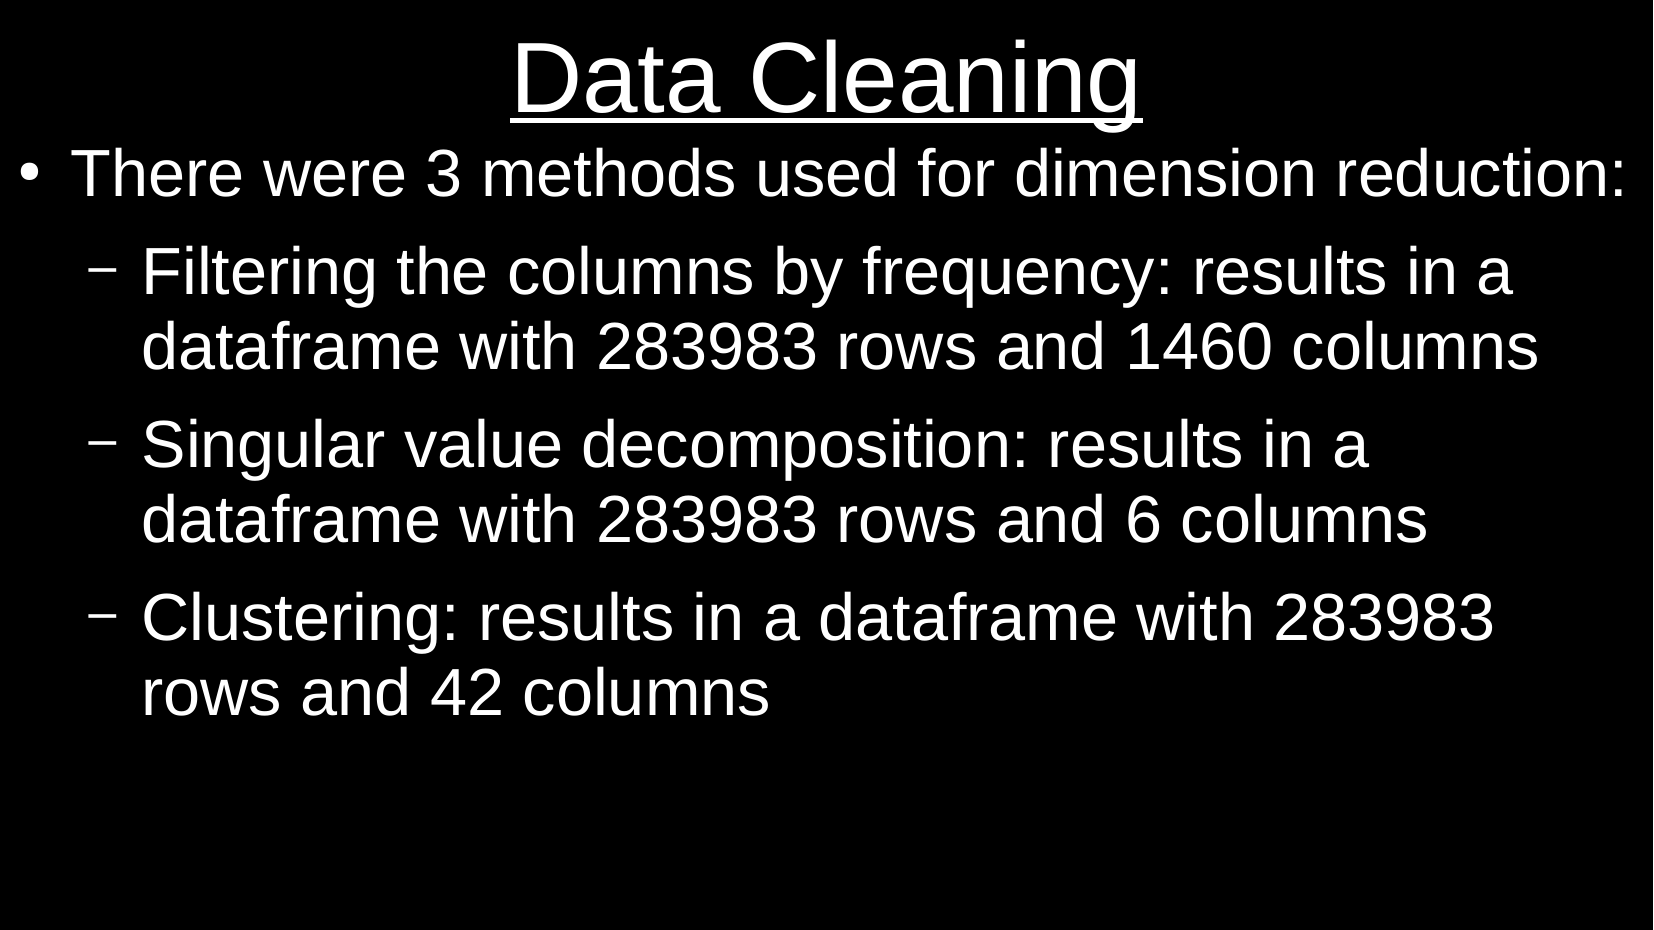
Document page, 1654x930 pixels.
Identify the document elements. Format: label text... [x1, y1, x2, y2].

title Data Cleaning [82, 0, 1571, 135]
list There were 3 methods used for dimension reduction: Filtering the columns by frequency: results in a dataframe with 283983 rows and 1460 columns Singular value decomposition: results in a dataframe with 283983 rows and 6 columns Clustering: results in a dataframe with 283983 rows and 42 columns [0, 135, 1651, 901]
